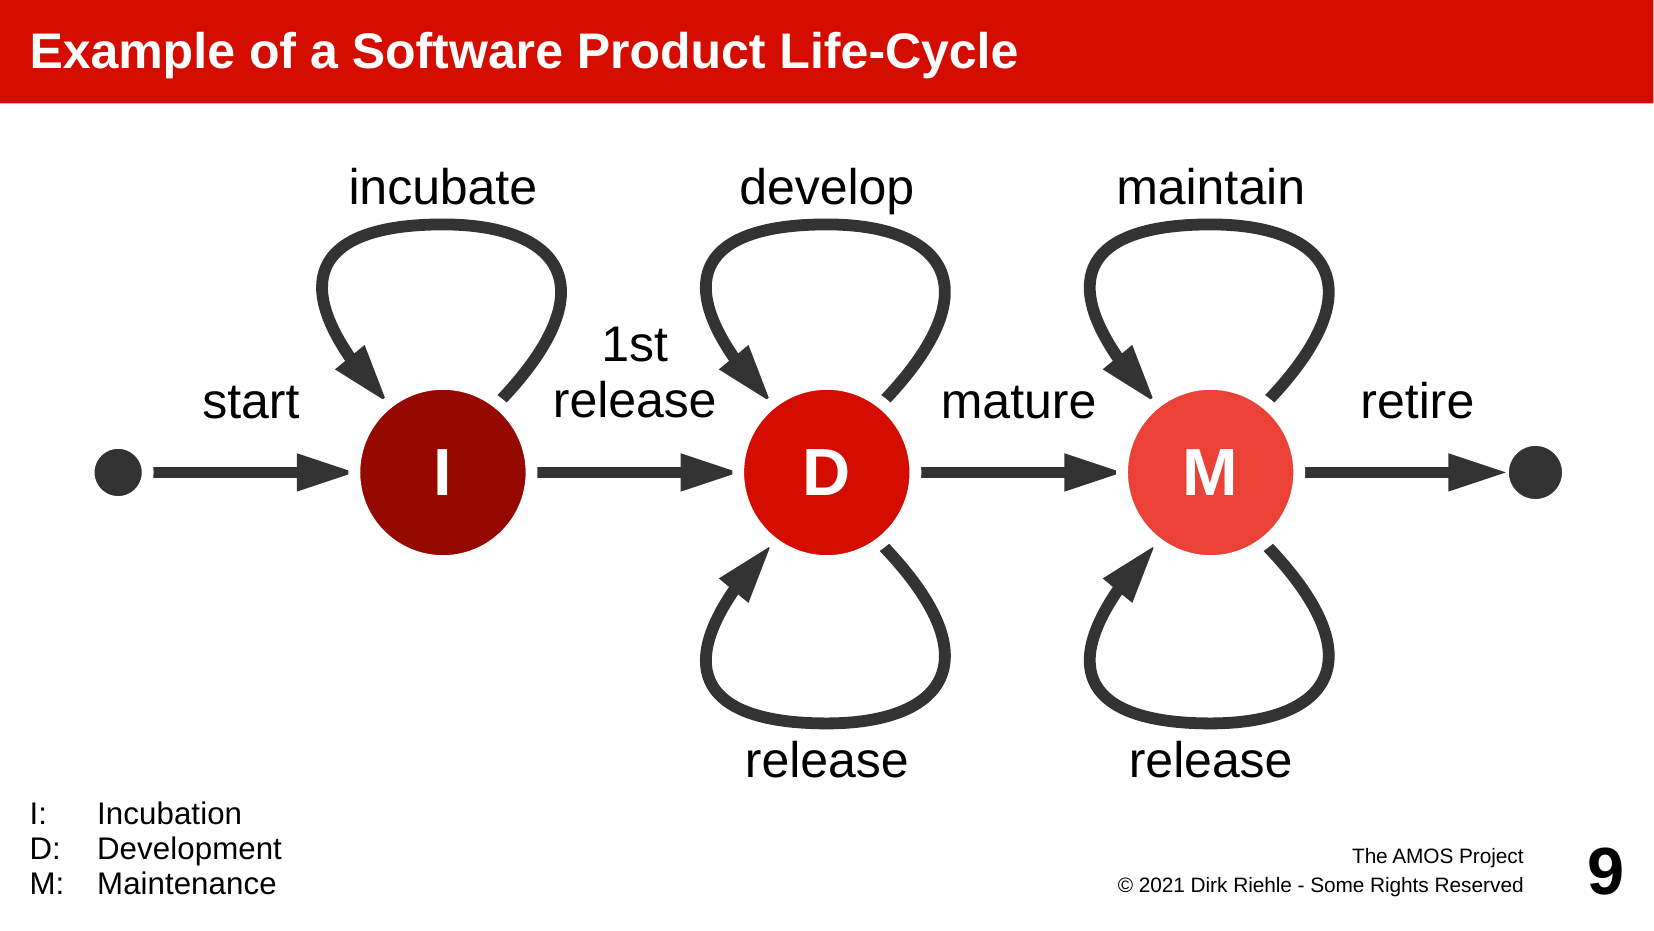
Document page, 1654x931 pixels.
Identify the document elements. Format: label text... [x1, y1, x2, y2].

text_box release [1092, 720, 1329, 810]
text_box incubate [324, 147, 562, 241]
text_box release [708, 720, 945, 810]
text_box mature [915, 357, 1123, 446]
text_box maintain [1092, 147, 1329, 237]
text_box [1505, 442, 1566, 503]
text_box D [738, 383, 916, 562]
text_box I [354, 383, 532, 562]
text_box I: Incubation D: Development M: Maintenance [0, 693, 1182, 931]
text_box retire [1299, 357, 1536, 446]
text_box [88, 442, 148, 503]
text_box start [147, 357, 355, 446]
title Example of a Software Product Life-Cycle [0, 0, 1654, 104]
text_box M [1122, 383, 1300, 562]
text_box 1st release [531, 298, 739, 446]
text_box develop [708, 147, 945, 237]
